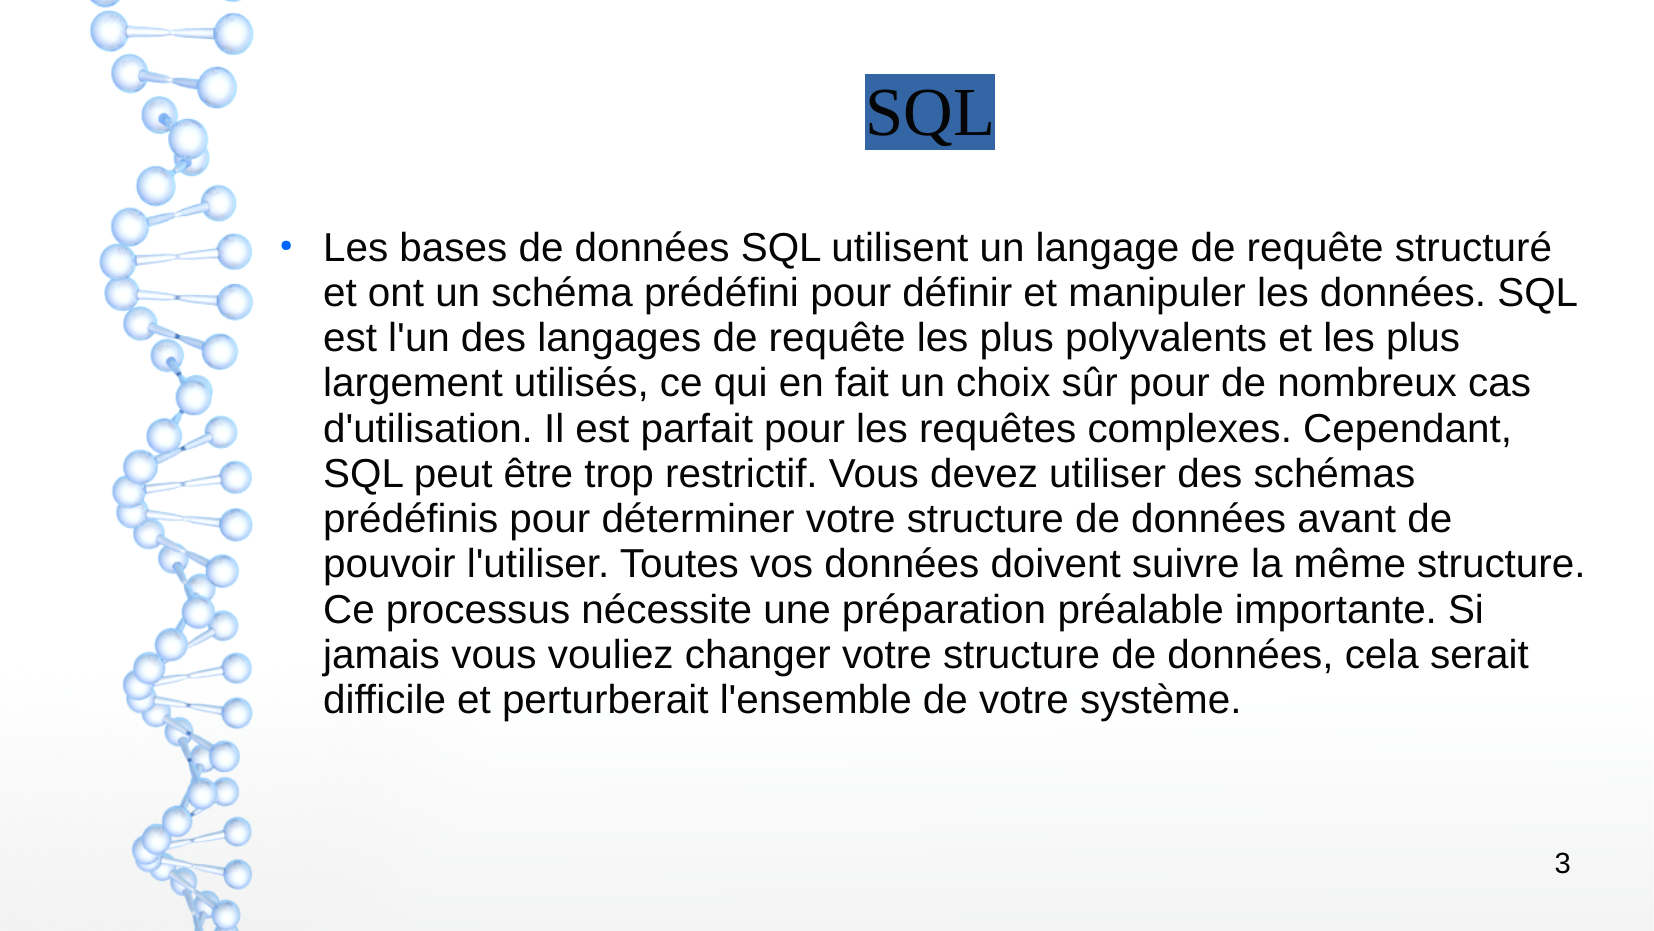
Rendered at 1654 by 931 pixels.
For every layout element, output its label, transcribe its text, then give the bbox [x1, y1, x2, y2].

title SQL [265, 35, 1595, 189]
list Les bases de données SQL utilisent un langage de requête structuré et ont un schéma prédéfini pour définir et manipuler les données. SQL est l'un des langages de requête les plus polyvalents et les plus largement utilisés, ce qui en fait un choix sûr pour de nombreux cas d'utilisation. Il est parfait pour les requêtes complexes. Cependant, SQL peut être trop restrictif. Vous devez utiliser des schémas prédéfinis pour déterminer votre structure de données avant de pouvoir l'utiliser. Toutes vos données doivent suivre la même structure. Ce processus nécessite une préparation préalable importante. Si jamais vous vouliez changer votre structure de données, cela serait difficile et perturberait l'ensemble de votre système. [265, 224, 1595, 764]
picture [0, 0, 1654, 931]
